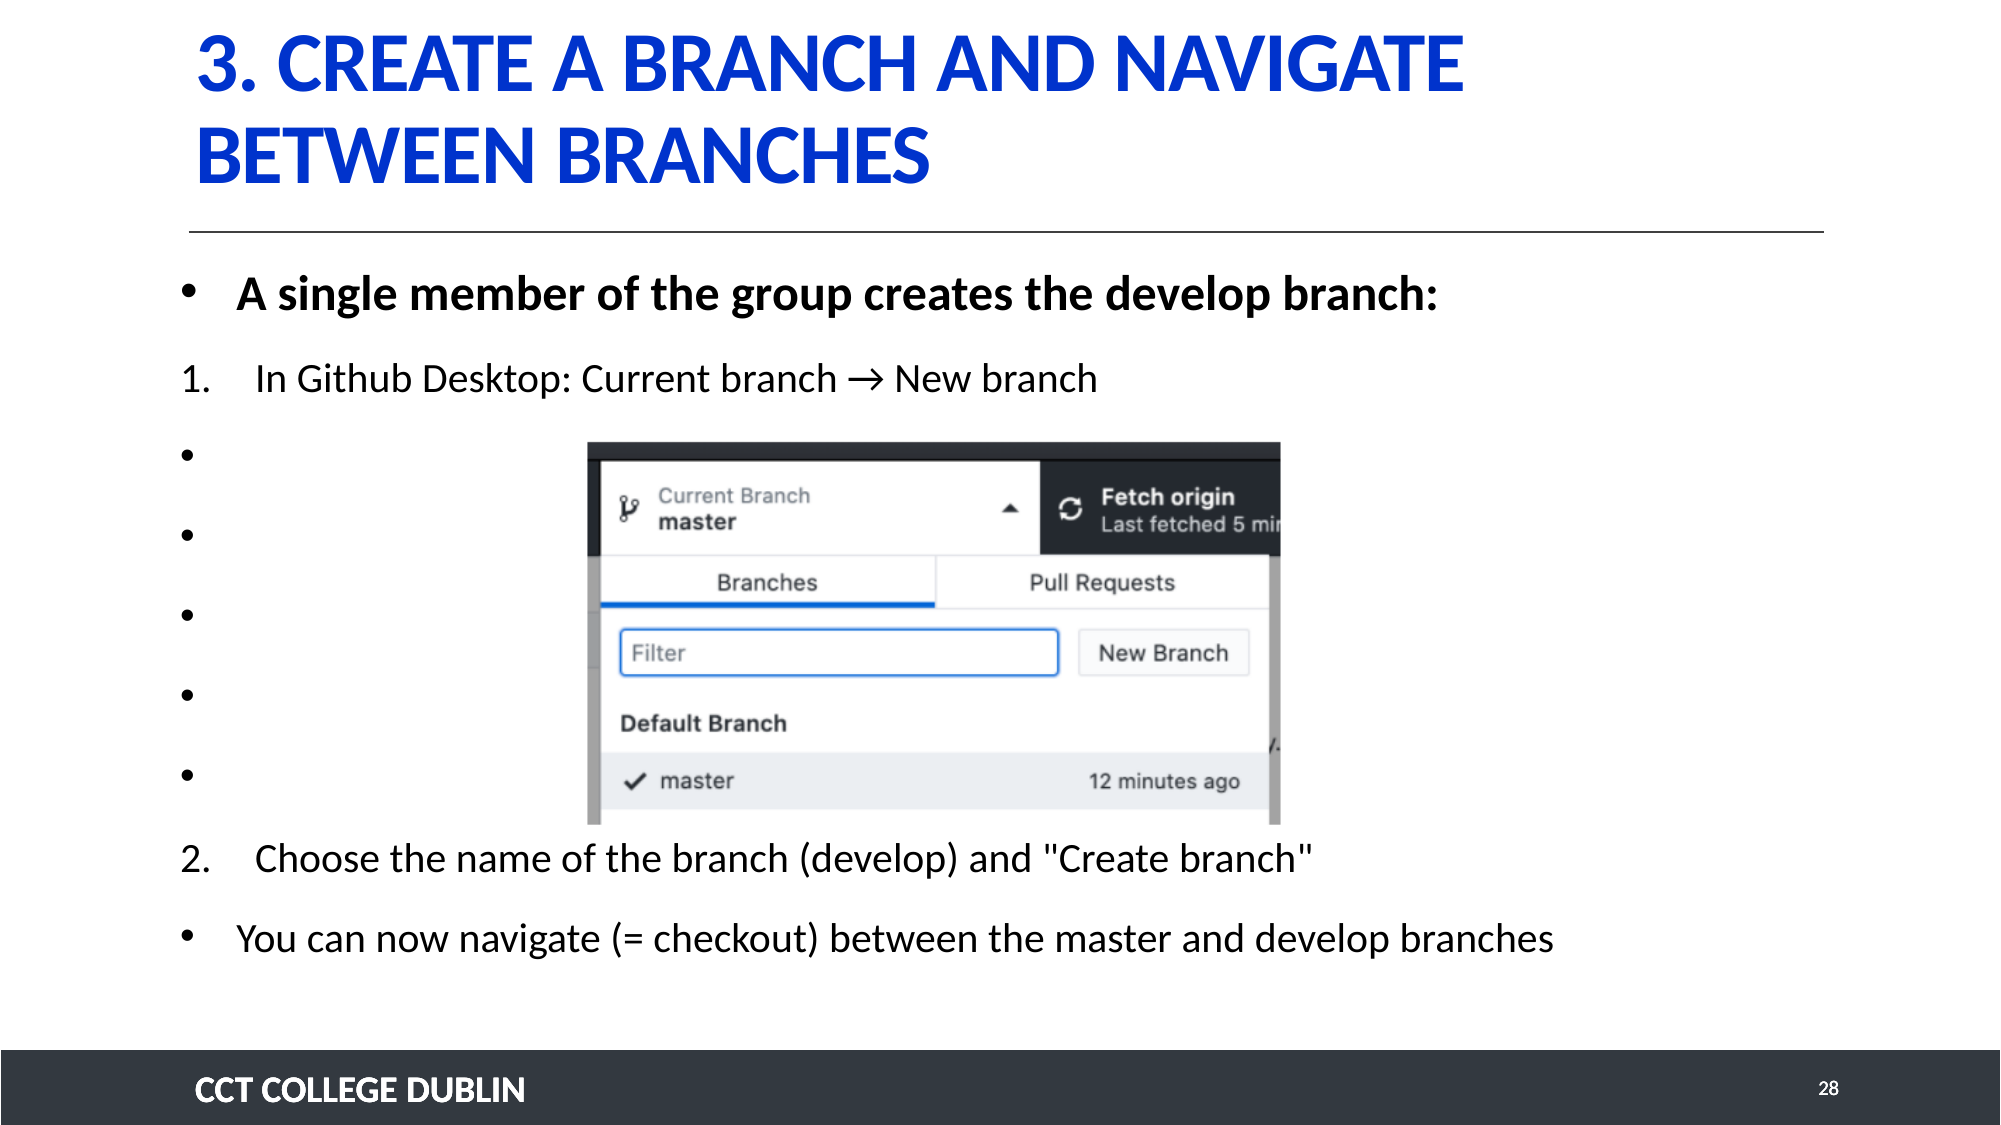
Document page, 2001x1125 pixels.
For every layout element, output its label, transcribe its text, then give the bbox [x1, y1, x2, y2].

text_box [1803, 1057, 1932, 1118]
list A single member of the group creates the develop branch: In Github Desktop: Current branch → New branch Choose the name of the branch (develop) and "Create branch" You can now navigate (= checkout) between the master and develop branches [180, 246, 1831, 1043]
picture [582, 431, 1292, 832]
text_box CCT COLLEGE DUBLIN [180, 1057, 1299, 1118]
title 3. CREATE A BRANCH AND NAVIGATE BETWEEN BRANCHES [180, 7, 1831, 211]
